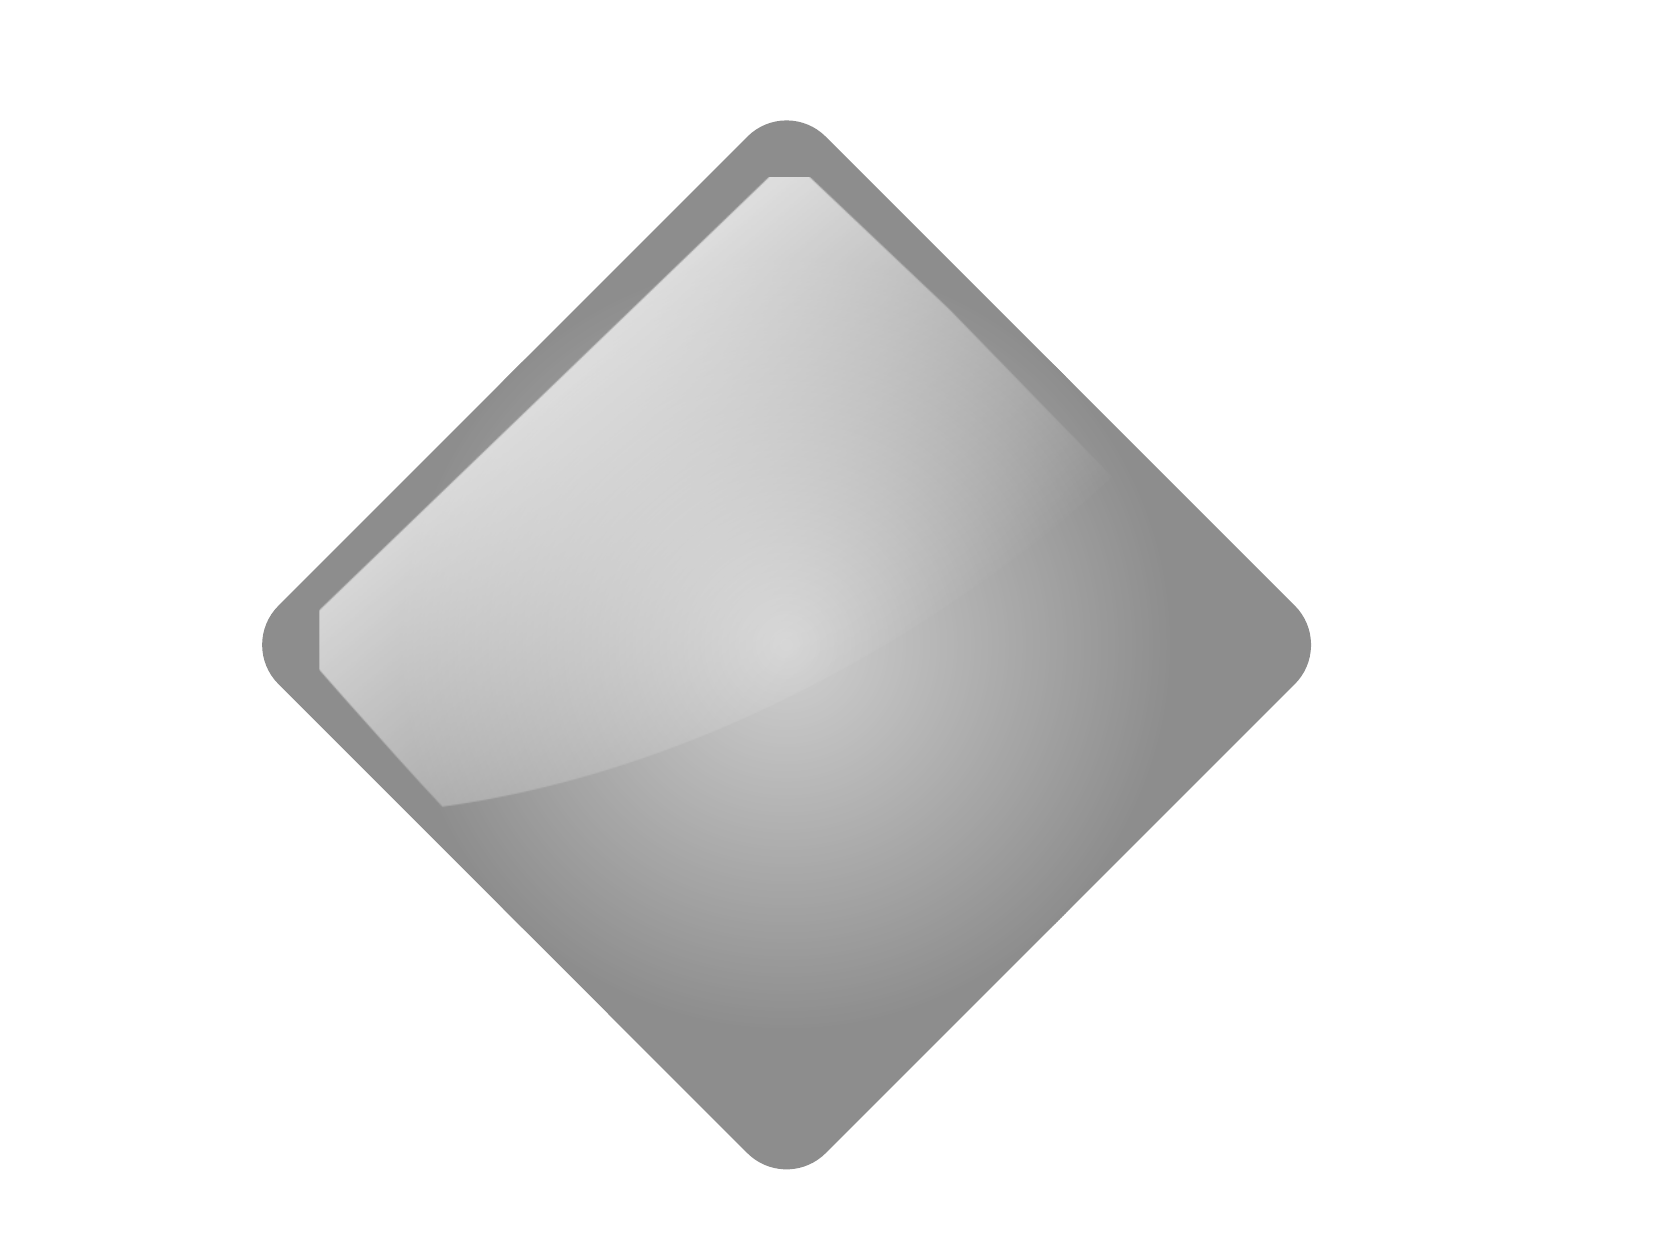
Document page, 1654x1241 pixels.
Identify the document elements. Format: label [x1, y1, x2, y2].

picture [262, 120, 1312, 1170]
